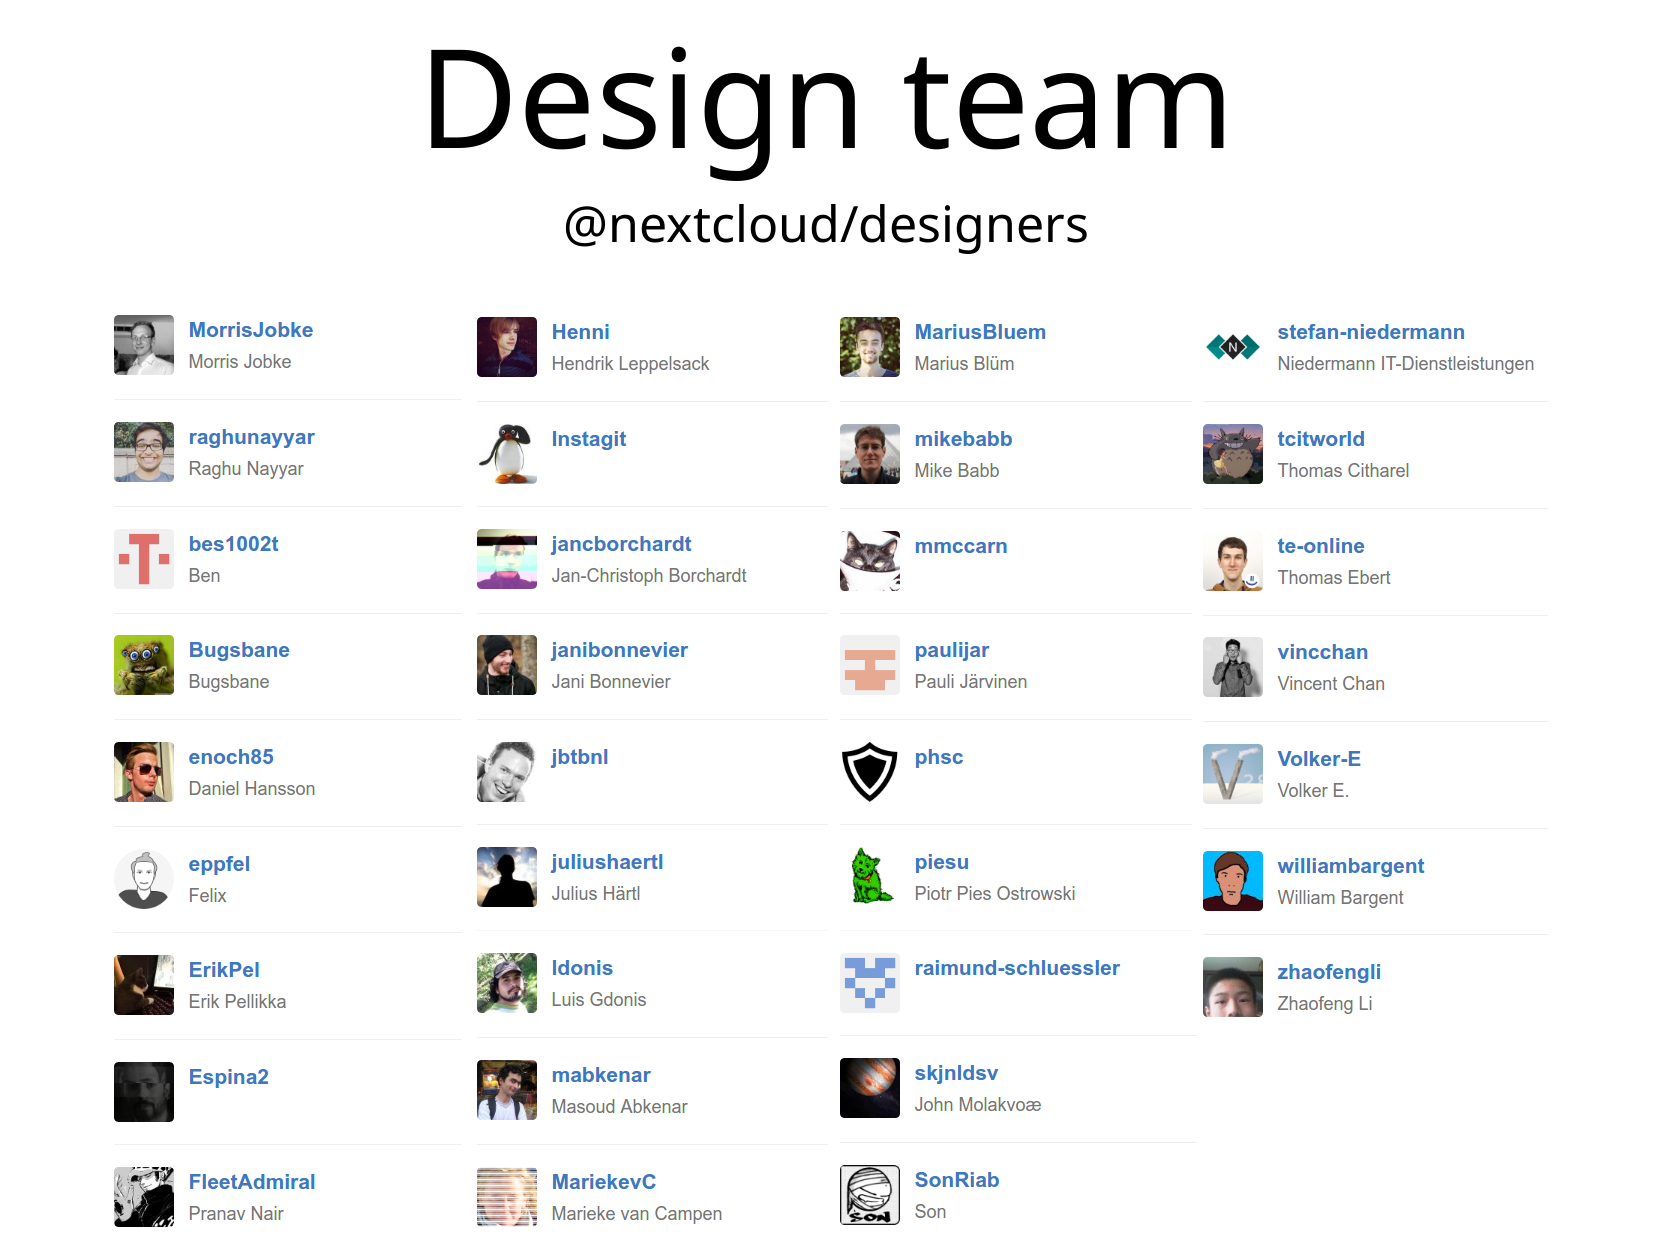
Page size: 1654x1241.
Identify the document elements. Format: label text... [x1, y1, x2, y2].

picture [103, 305, 1548, 1241]
title Design team @nextcloud/designers [82, 1, 1571, 258]
